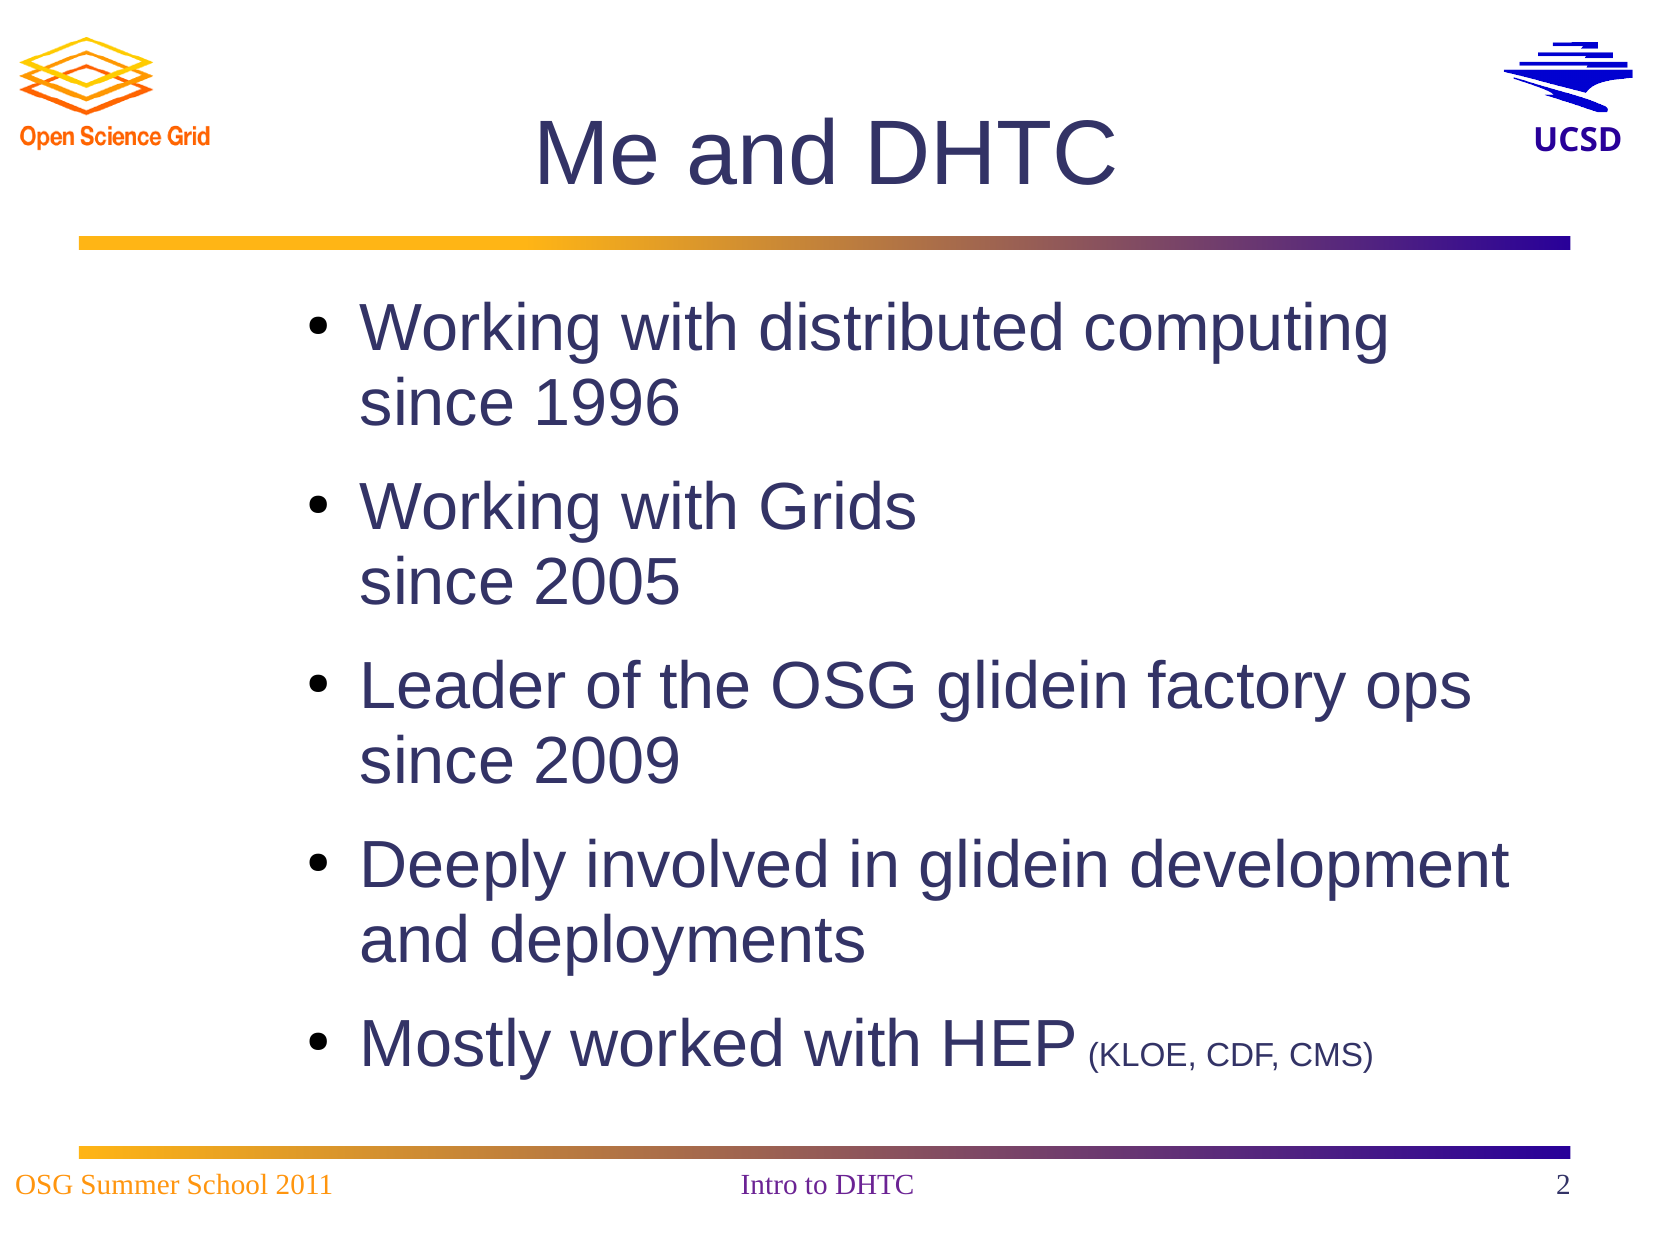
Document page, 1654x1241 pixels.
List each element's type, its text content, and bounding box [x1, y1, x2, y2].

title Me and DHTC [82, 49, 1571, 257]
picture [0, 14, 229, 167]
picture [1495, 42, 1637, 118]
list Working with distributed computing since 1996 Working with Grids since 2005 Leader of the OSG glidein factory ops since 2009 Deeply involved in glidein development and deployments Mostly worked with HEP (KLOE, CDF, CMS) [288, 290, 1571, 1149]
